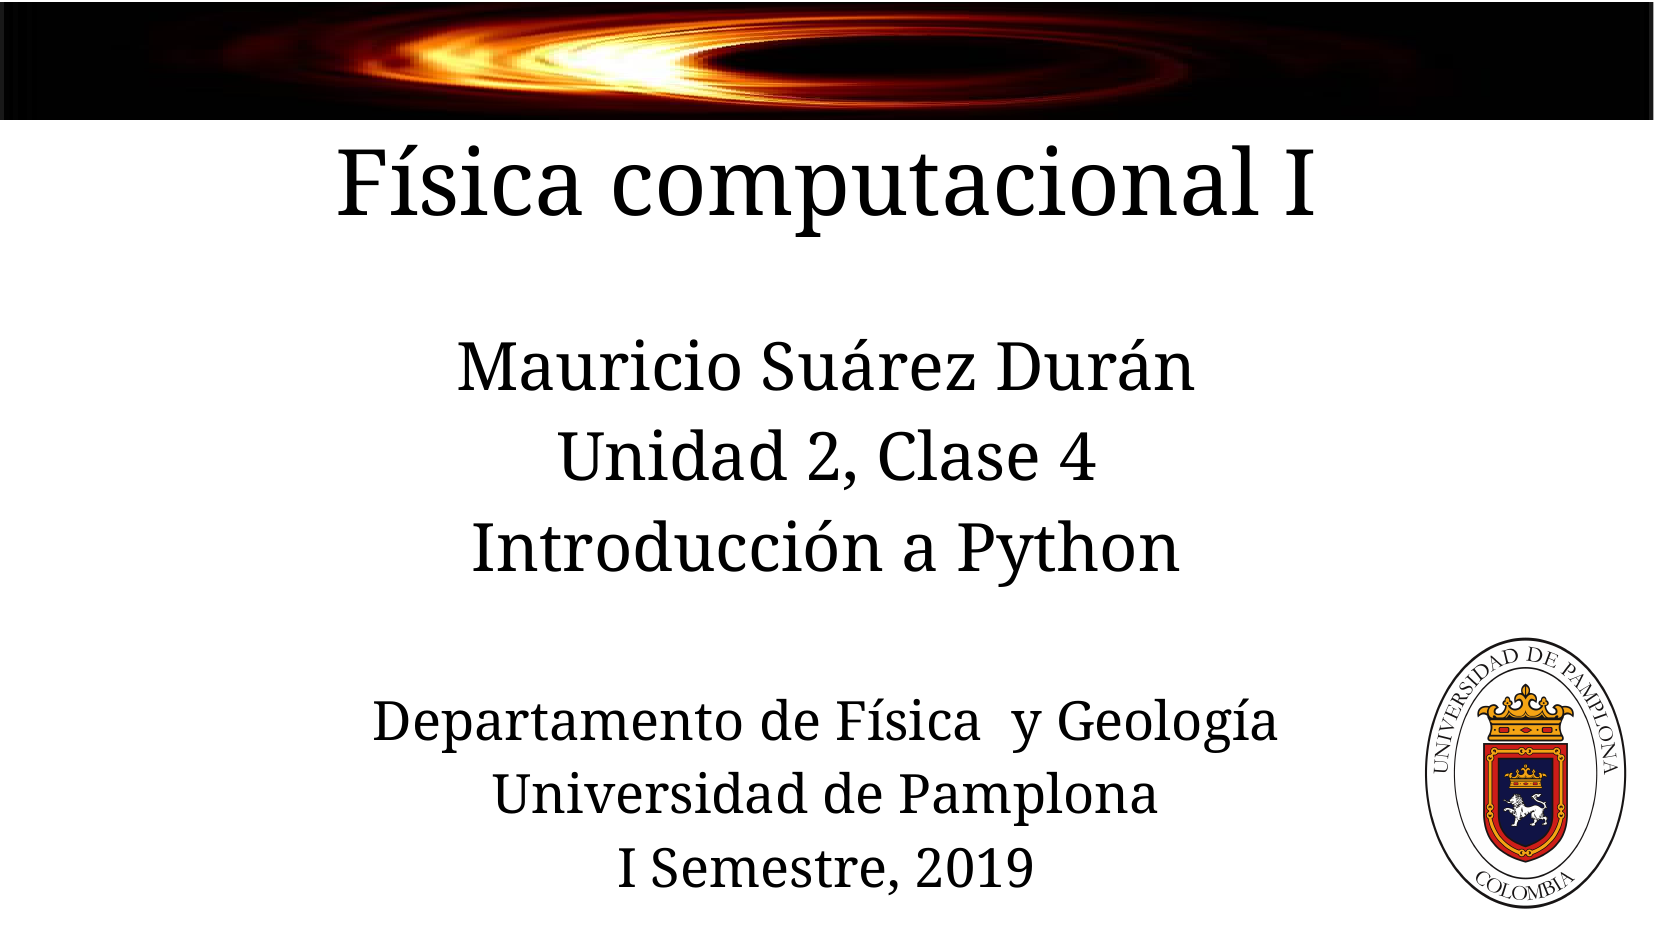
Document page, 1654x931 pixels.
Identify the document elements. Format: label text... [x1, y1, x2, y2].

title Física computacional I [82, 121, 1571, 258]
subtitle Mauricio Suárez Durán Unidad 2, Clase 4 Introducción a Python Departamento de Física y Geología Universidad de Pamplona I Semestre, 2019 [82, 341, 1571, 882]
picture [0, 2, 1654, 121]
picture [1415, 629, 1636, 918]
